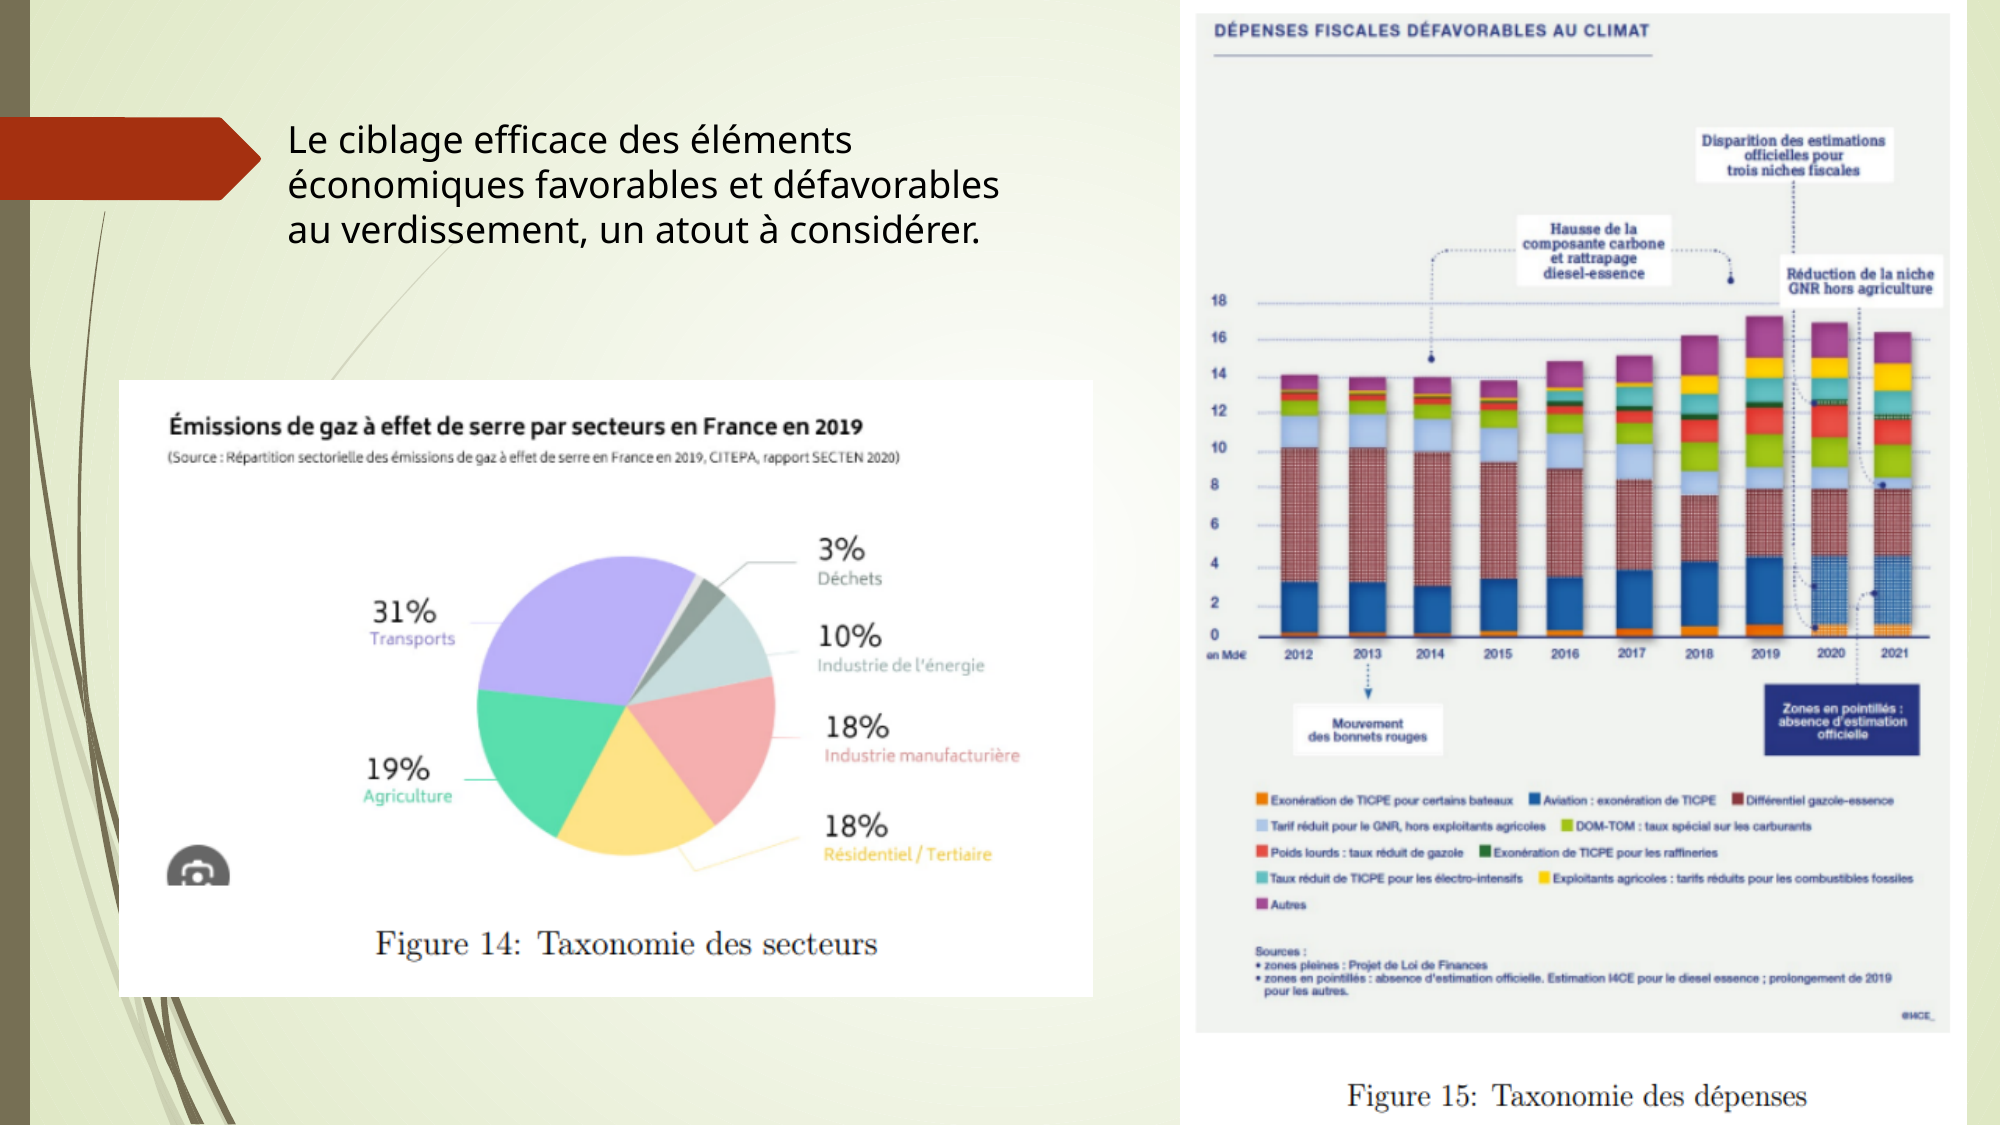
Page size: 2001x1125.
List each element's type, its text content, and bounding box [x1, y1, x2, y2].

text_box Le ciblage efficace des éléments économiques favorables et défavorables au verdissement, un atout à considérer. [272, 108, 1026, 305]
picture [1180, 0, 1967, 1125]
picture [119, 380, 1093, 997]
